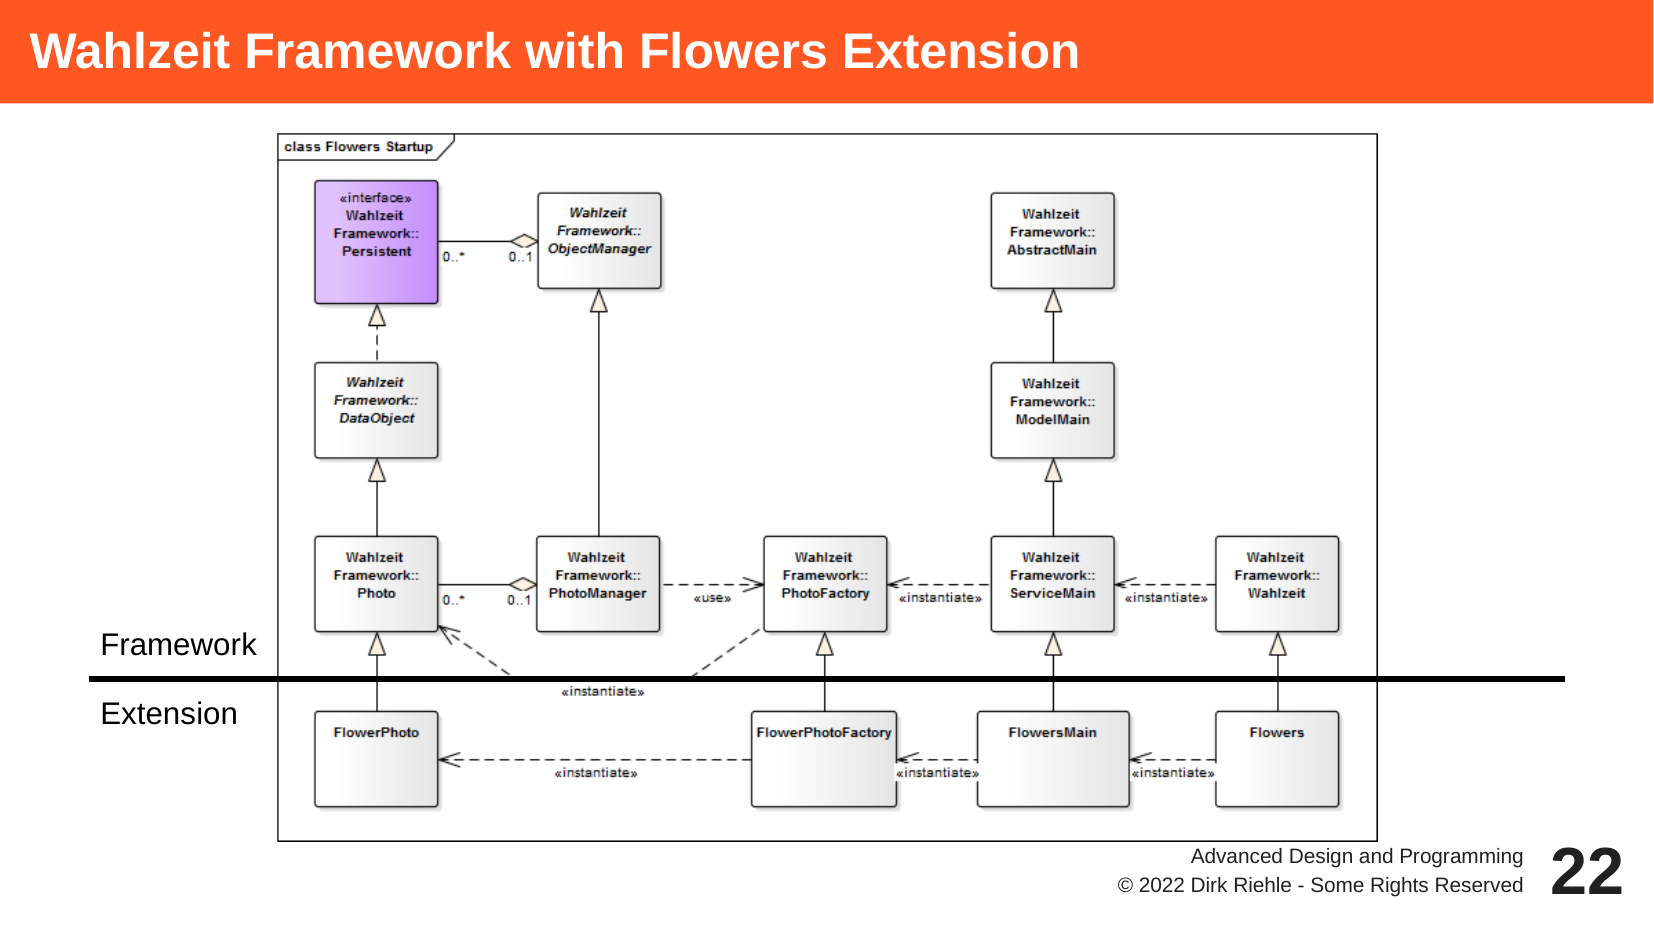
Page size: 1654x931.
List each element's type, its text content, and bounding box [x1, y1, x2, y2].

picture [276, 682, 1378, 842]
picture [276, 132, 1378, 676]
title Wahlzeit Framework with Flowers Extension [0, 0, 1654, 104]
